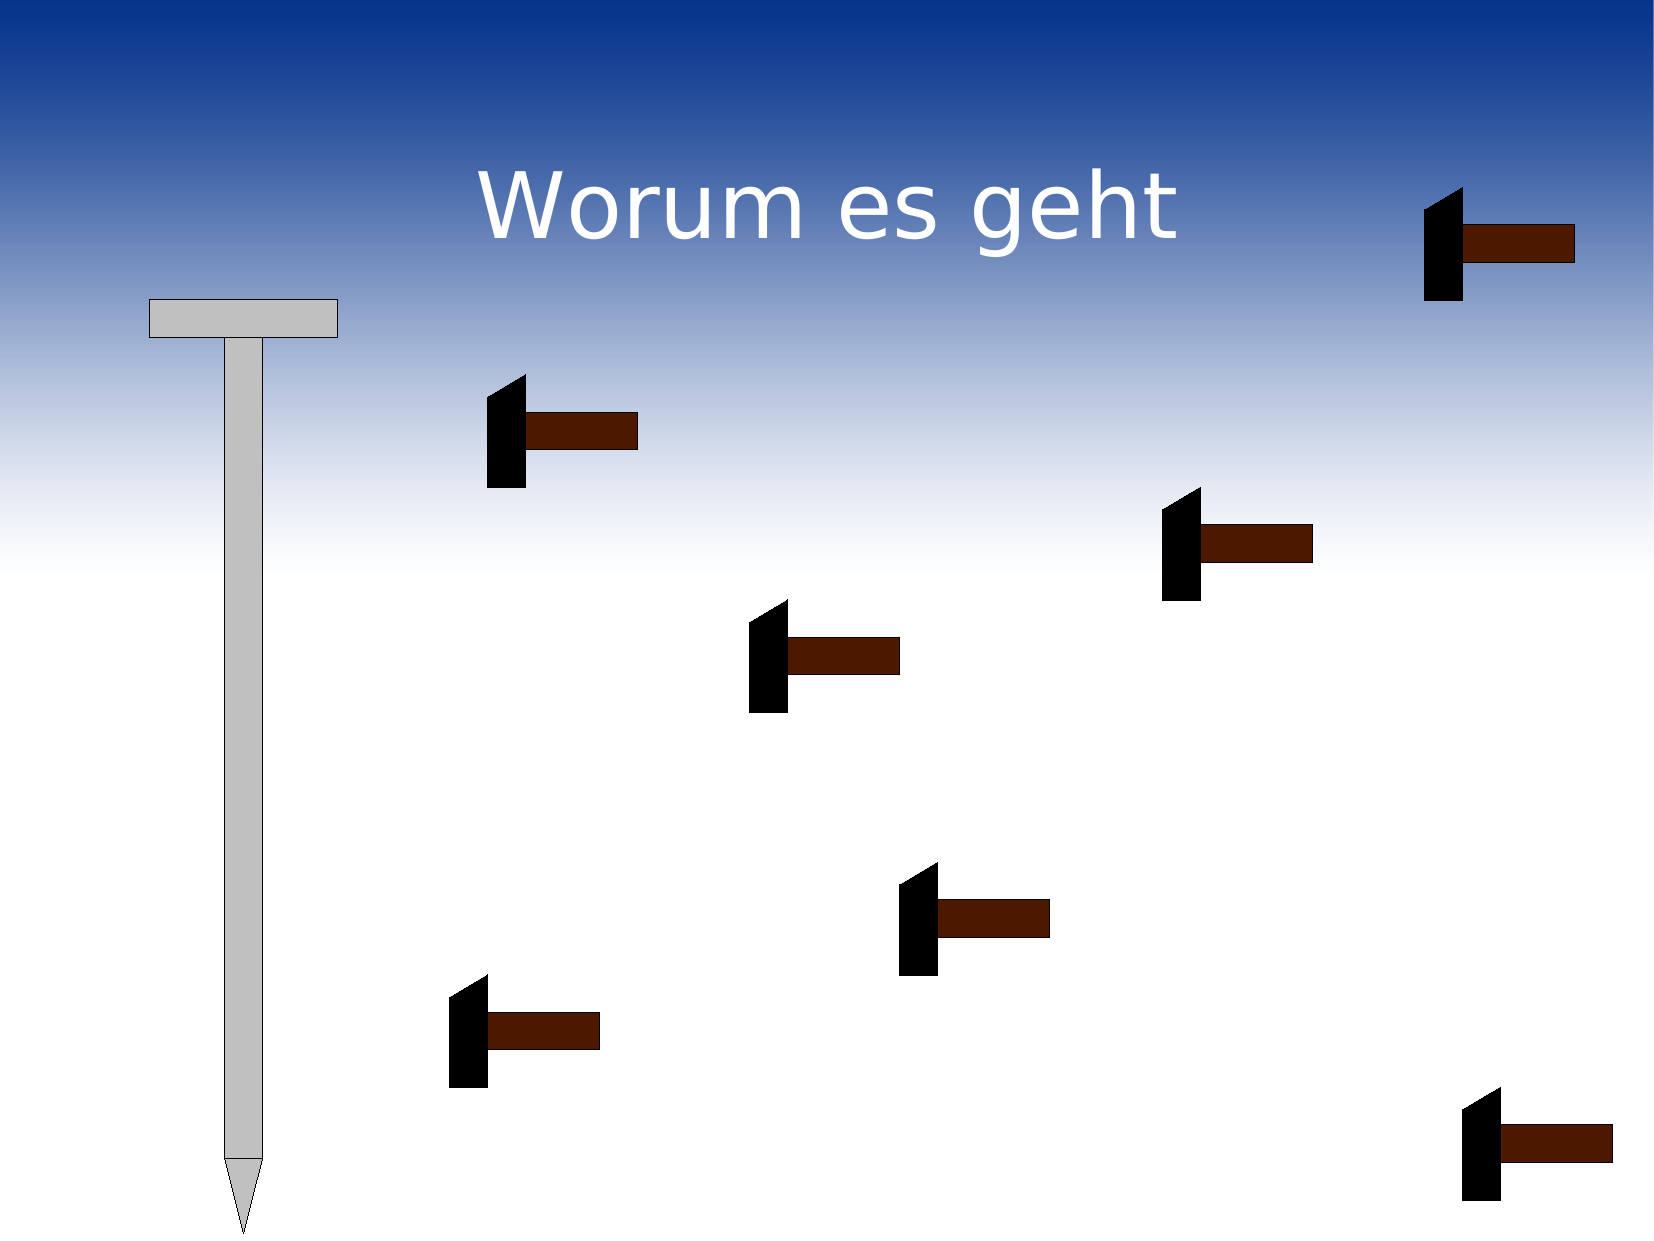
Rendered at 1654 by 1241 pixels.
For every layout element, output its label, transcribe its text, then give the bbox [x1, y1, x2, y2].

text_box [749, 599, 900, 713]
text_box [1462, 1087, 1613, 1201]
picture [0, 0, 1654, 1241]
text_box [149, 299, 338, 1234]
title Worum es geht [121, 102, 1534, 311]
text_box [1424, 187, 1575, 301]
text_box [899, 862, 1050, 976]
text_box [449, 974, 600, 1088]
text_box [487, 374, 638, 488]
text_box [1162, 487, 1313, 601]
